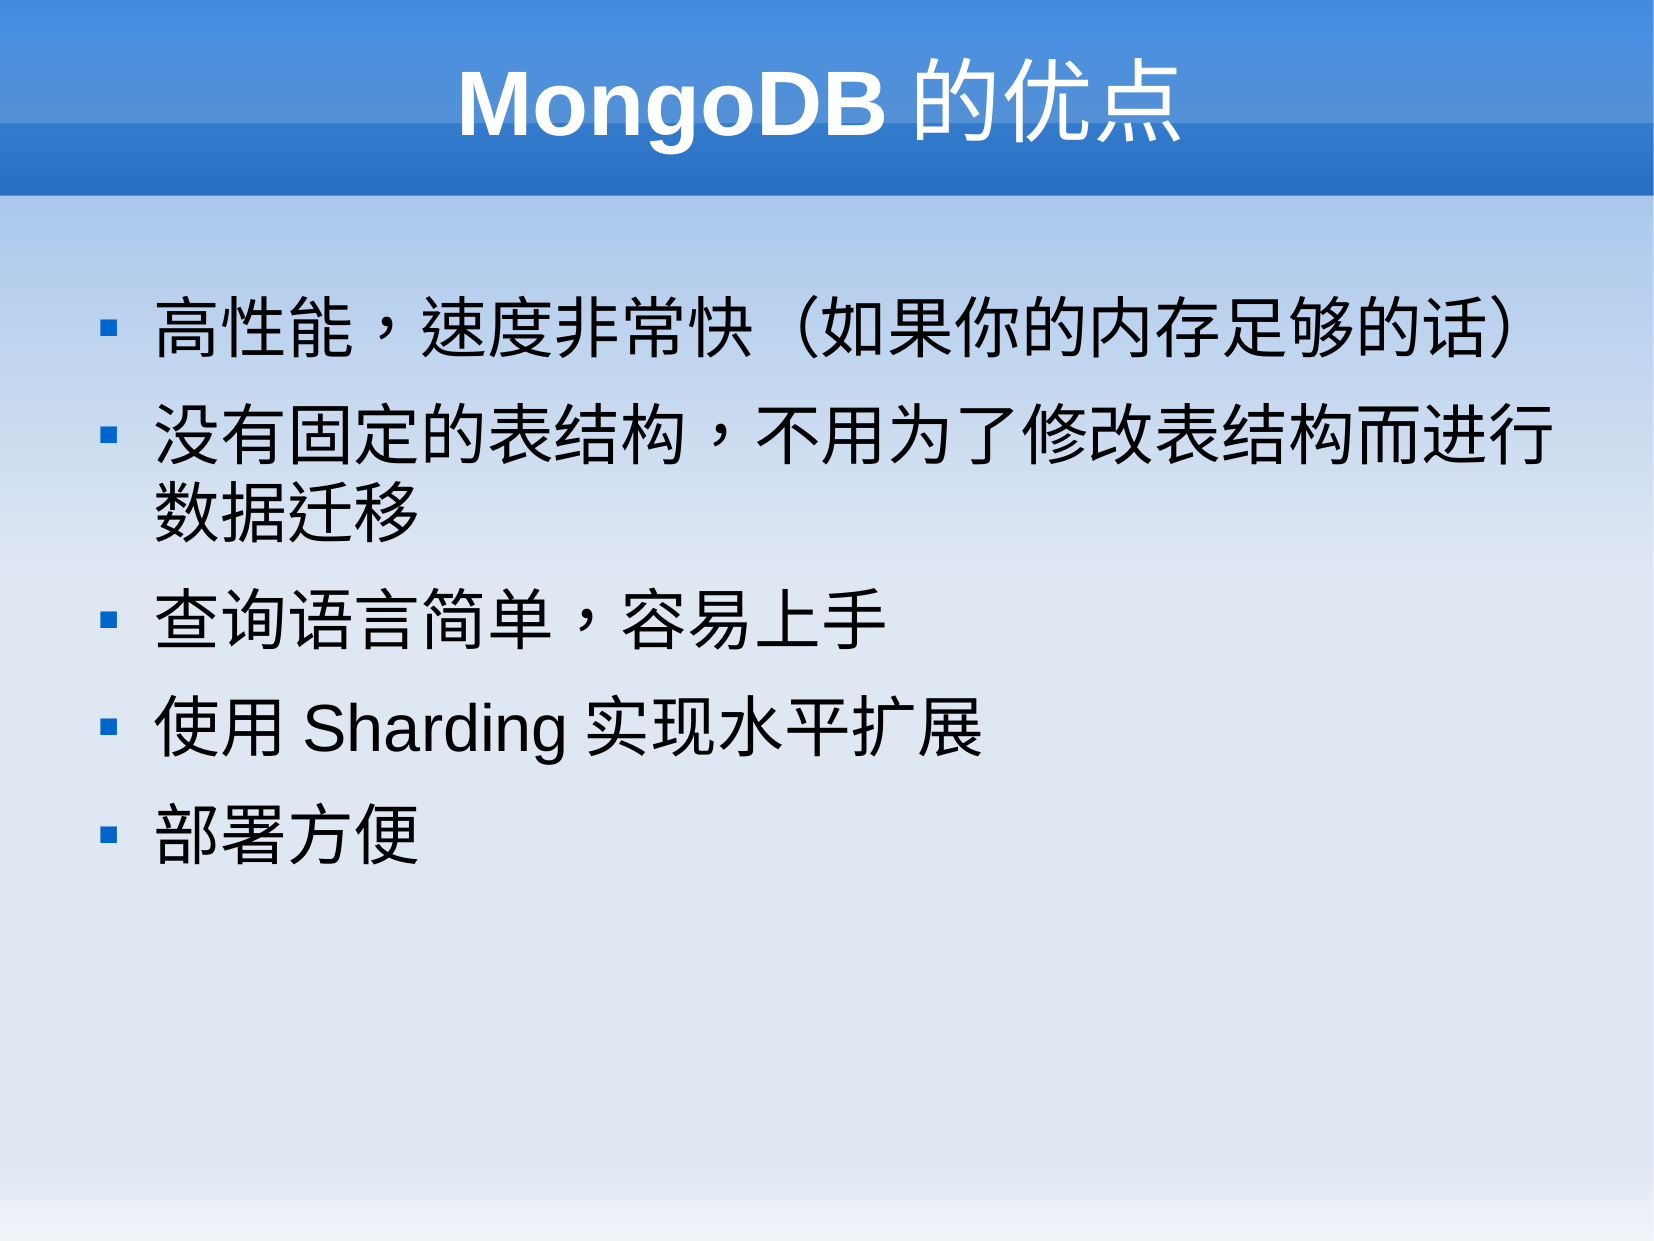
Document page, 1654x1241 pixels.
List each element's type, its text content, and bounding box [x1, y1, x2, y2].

list 高性能，速度非常快（如果你的内存足够的话） 没有固定的表结构，不用为了修改表结构而进行数据迁移 查询语言简单，容易上手 使用Sharding实现水平扩展 部署方便 [82, 290, 1571, 1094]
picture [0, 0, 1654, 1241]
title MongoDB的优点 [76, 7, 1565, 200]
